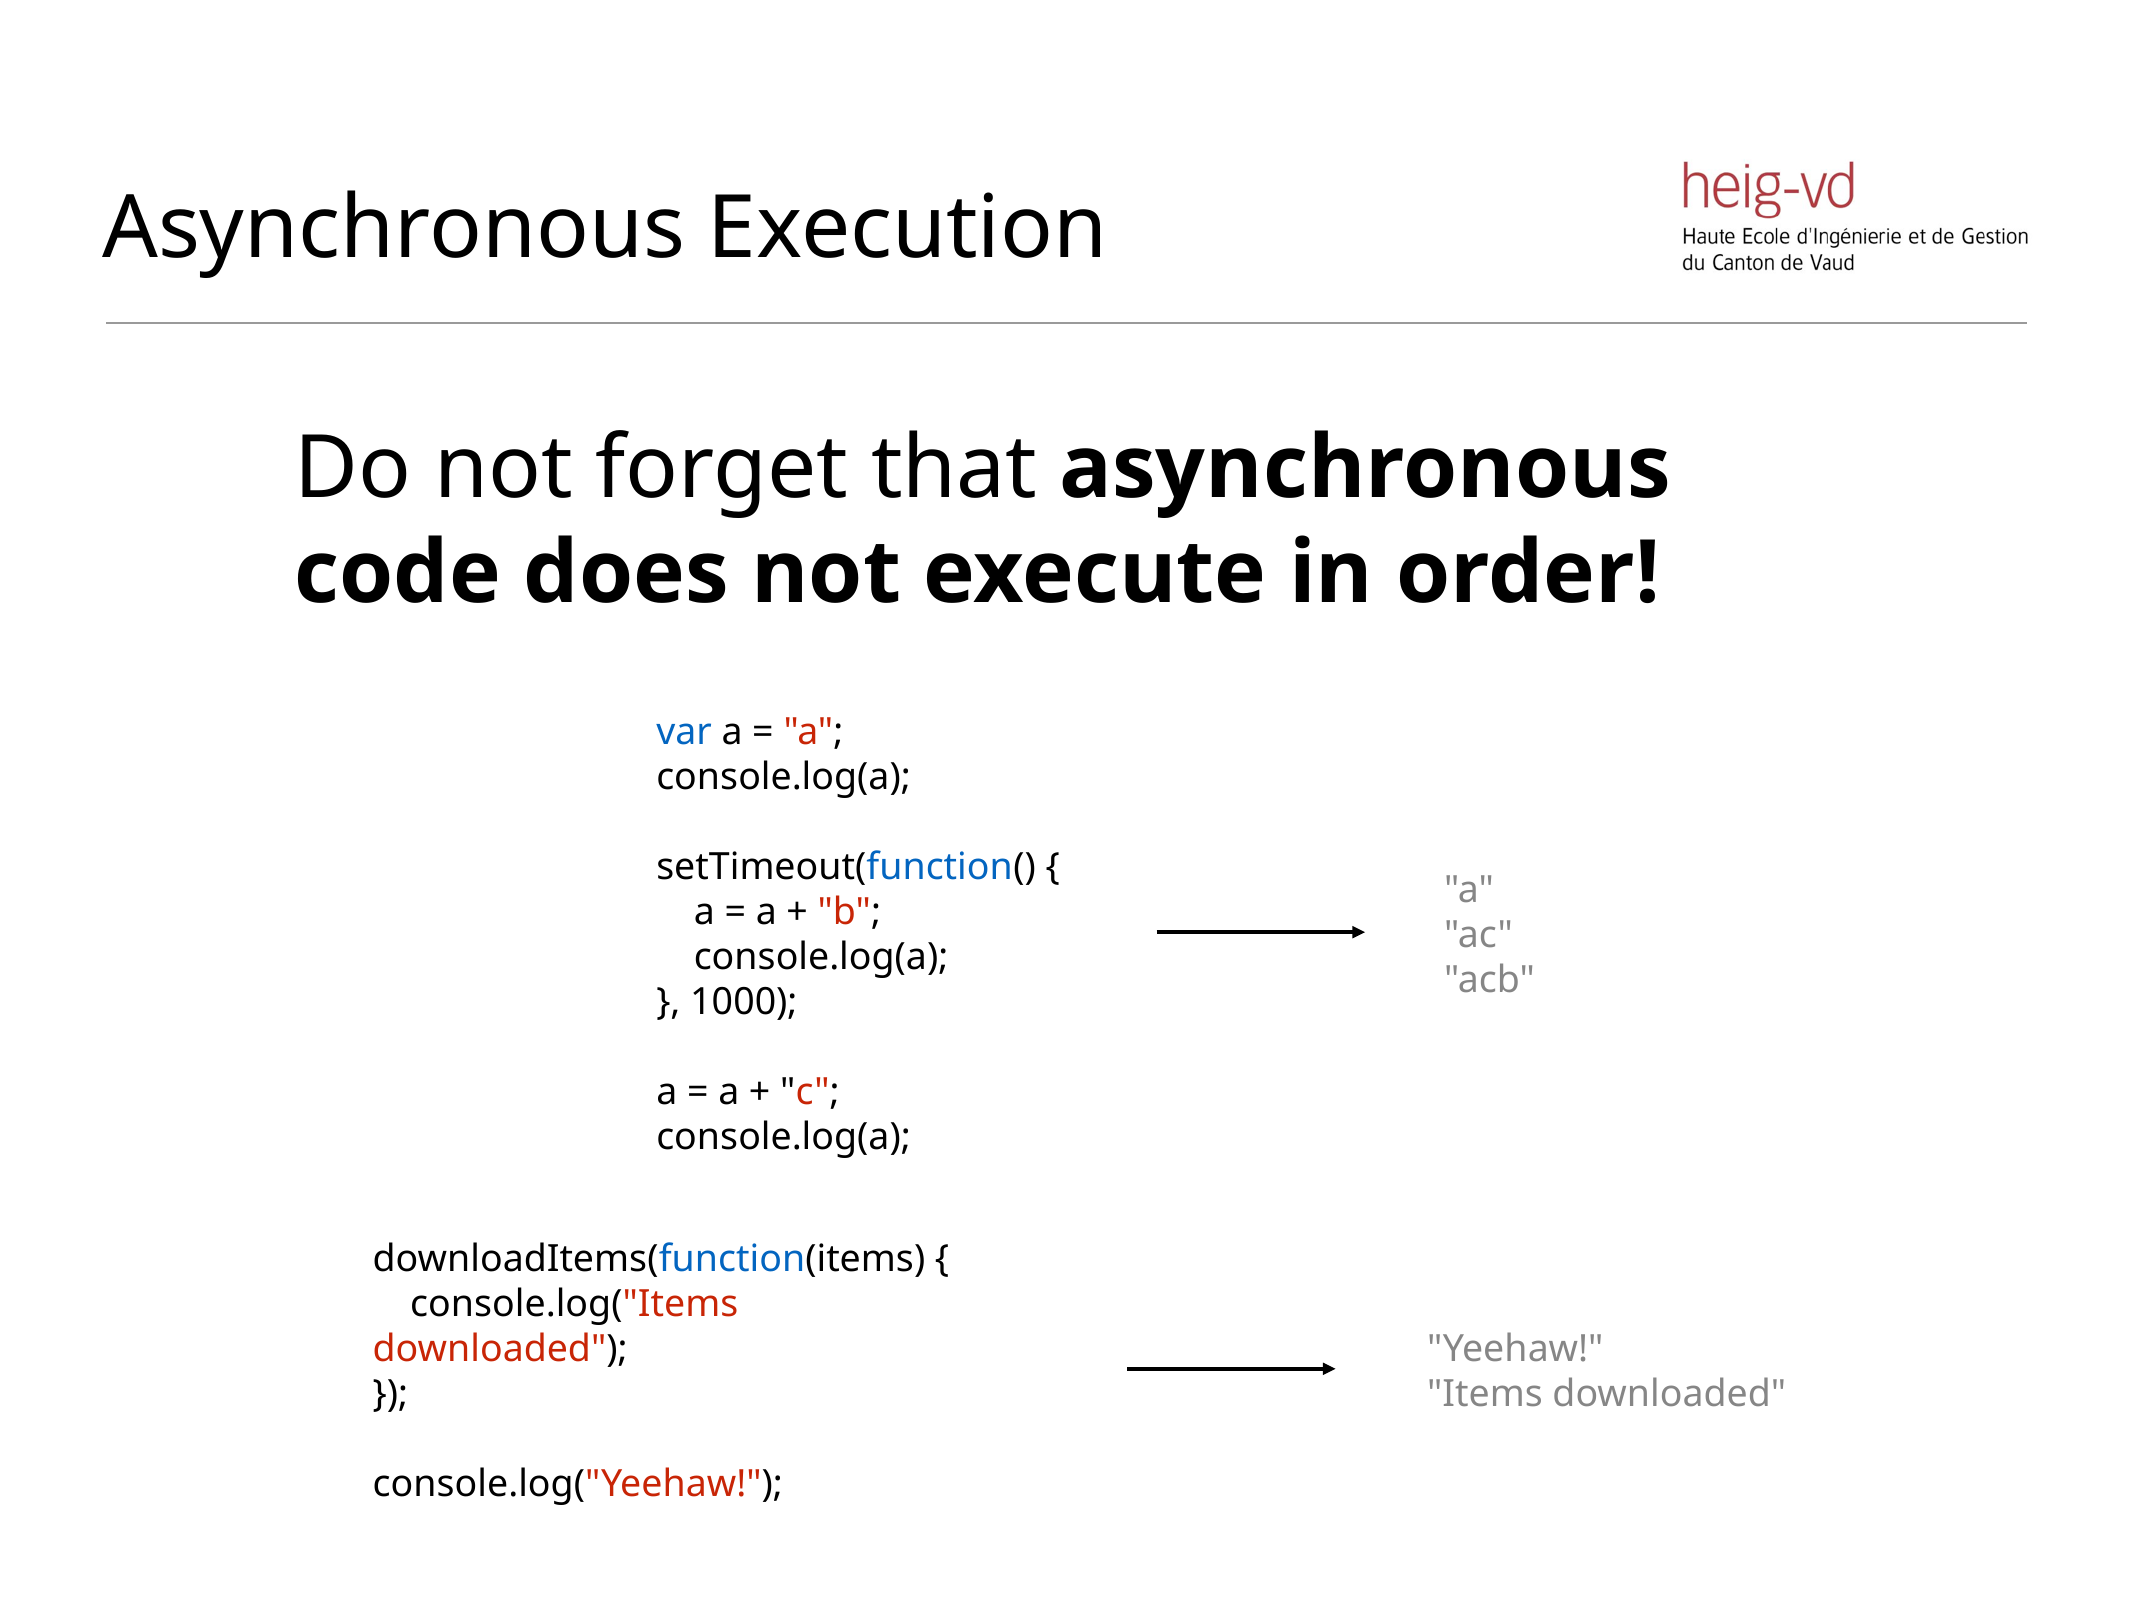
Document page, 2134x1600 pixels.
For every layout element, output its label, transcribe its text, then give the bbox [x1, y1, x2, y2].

text_box Do not forget that asynchronous code does not execute in order! [286, 401, 1847, 628]
text_box downloadItems(function(items) { console.log("Items downloaded"); }); console.log("Yeehaw!"); [364, 1247, 975, 1490]
text_box "a" "ac" "acb" [1435, 856, 1544, 1009]
text_box var a = "a"; console.log(a); setTimeout(function() { a = a + "b"; console.log(a); }, 1000); a = a + "c"; console.log(a); [647, 698, 1069, 1166]
text_box "Yeehaw!" "Items downloaded" [1418, 1315, 1795, 1423]
title Asynchronous Execution [93, 54, 2040, 284]
